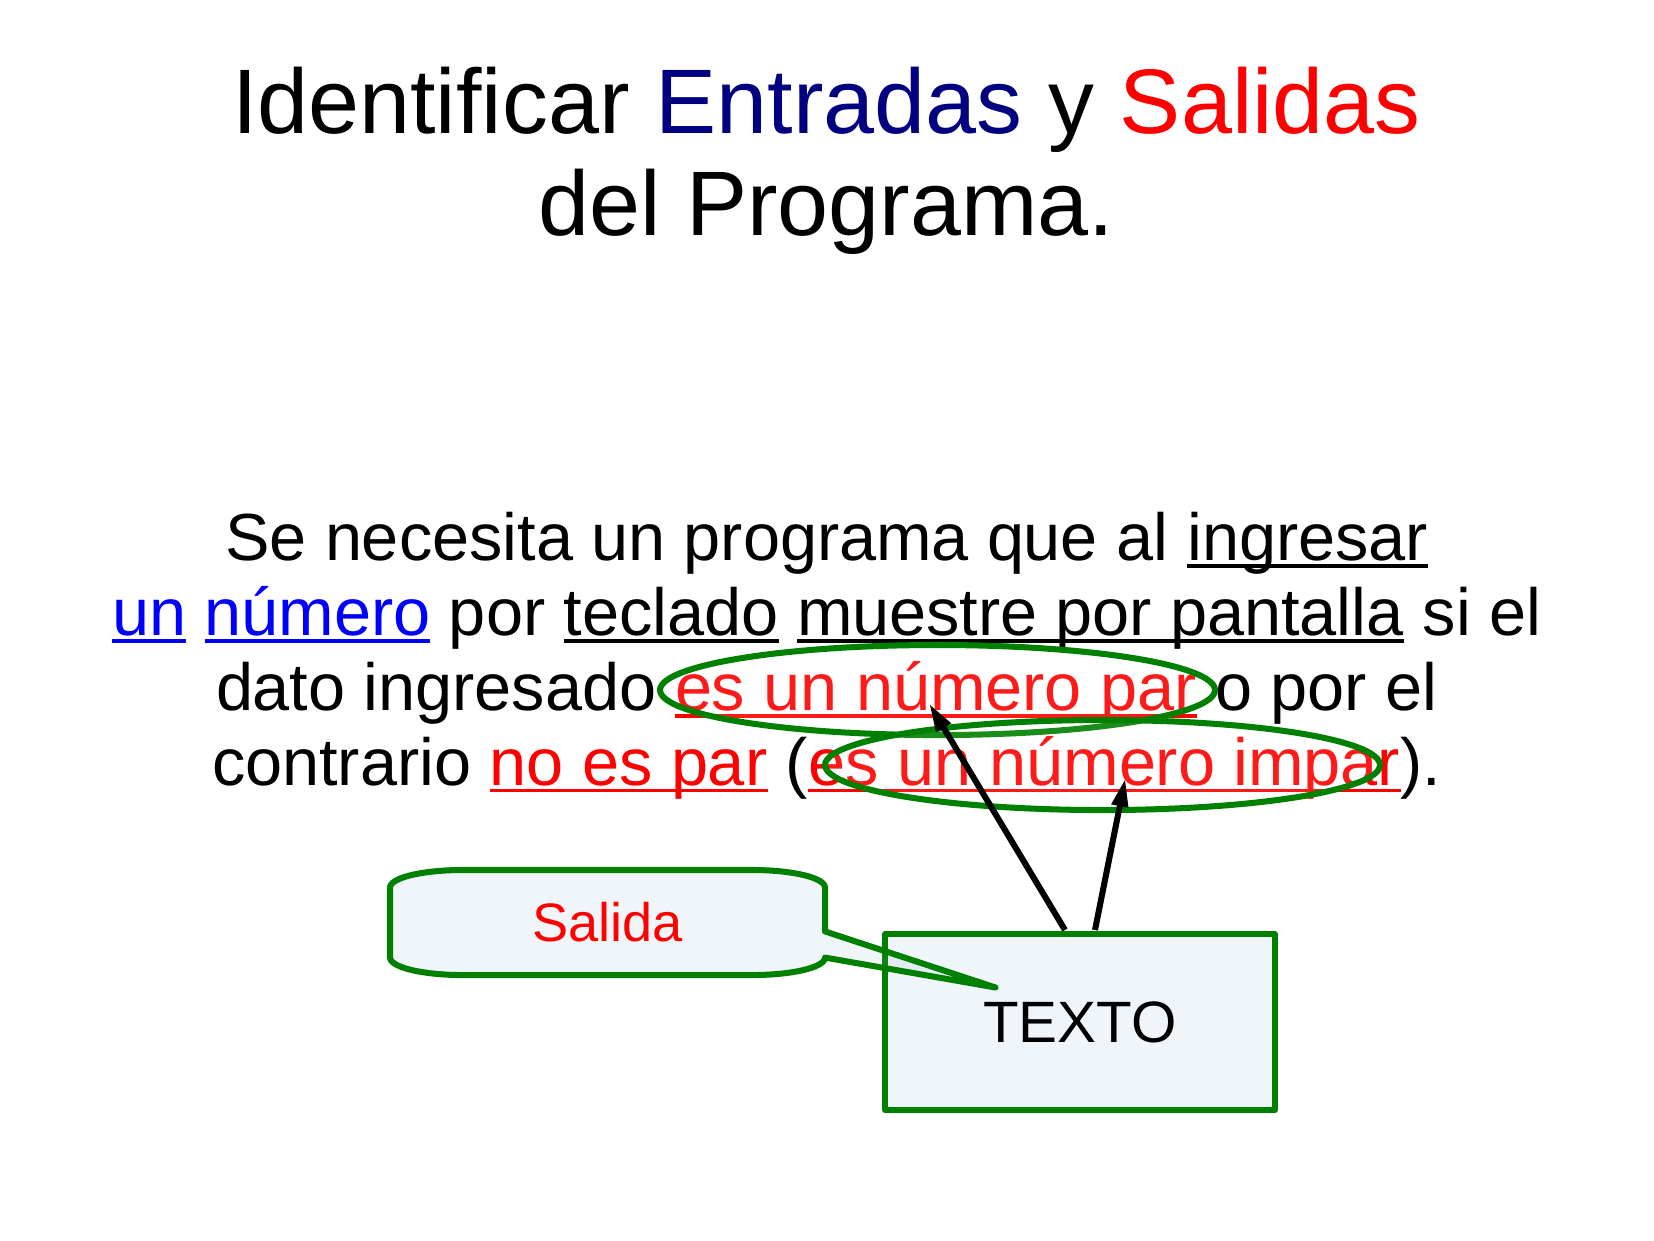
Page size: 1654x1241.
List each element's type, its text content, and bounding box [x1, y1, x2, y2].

title Identificar Entradas y Salidas del Programa. [82, 49, 1571, 257]
text_box TEXTO [885, 934, 1276, 1111]
text_box Salida [390, 870, 996, 988]
text_box [660, 645, 1381, 811]
subtitle Se necesita un programa que al ingresar un número por teclado muestre por pantalla si el dato ingresado es un número par o por el contrario no es par (es un número impar). [82, 290, 1571, 1010]
